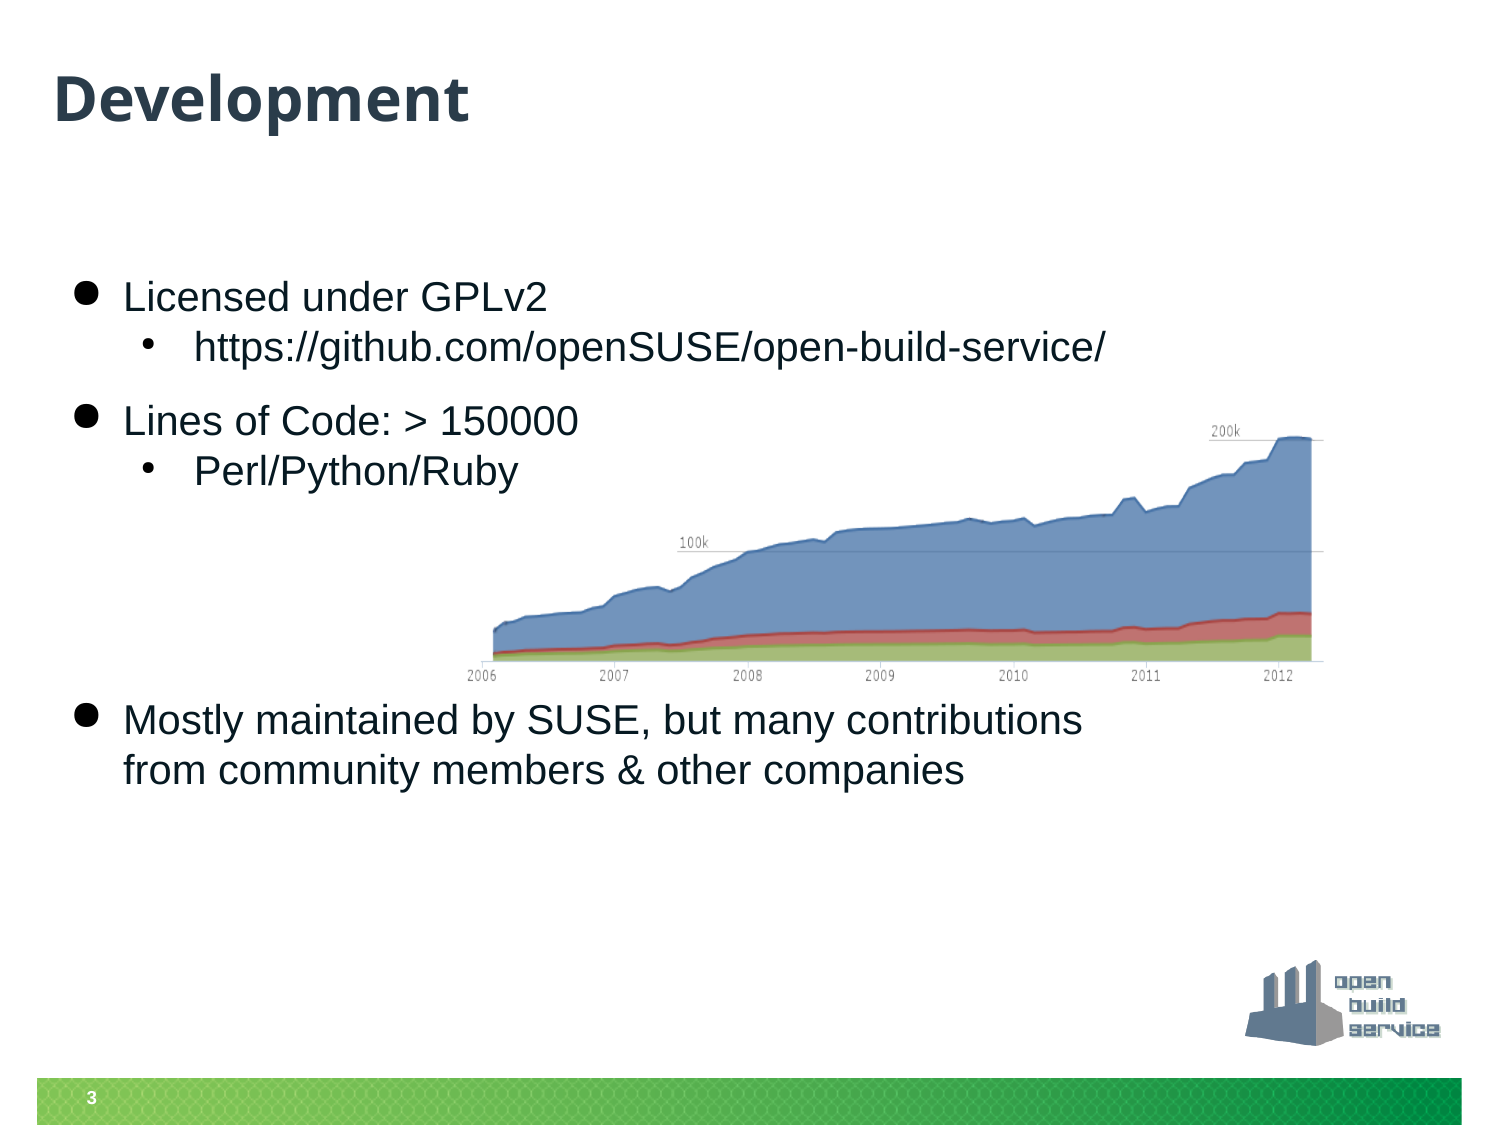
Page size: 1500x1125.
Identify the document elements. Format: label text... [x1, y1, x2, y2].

picture [1245, 960, 1441, 1046]
list Licensed under GPLv2 https://github.com/openSUSE/open-build-service/ Lines of Code: > 150000 Perl/Python/Ruby Mostly maintained by SUSE, but many contributions from community members & other companies [37, 262, 1388, 1005]
title Development [37, 51, 1388, 209]
picture [37, 1078, 1462, 1125]
picture [446, 382, 1351, 691]
